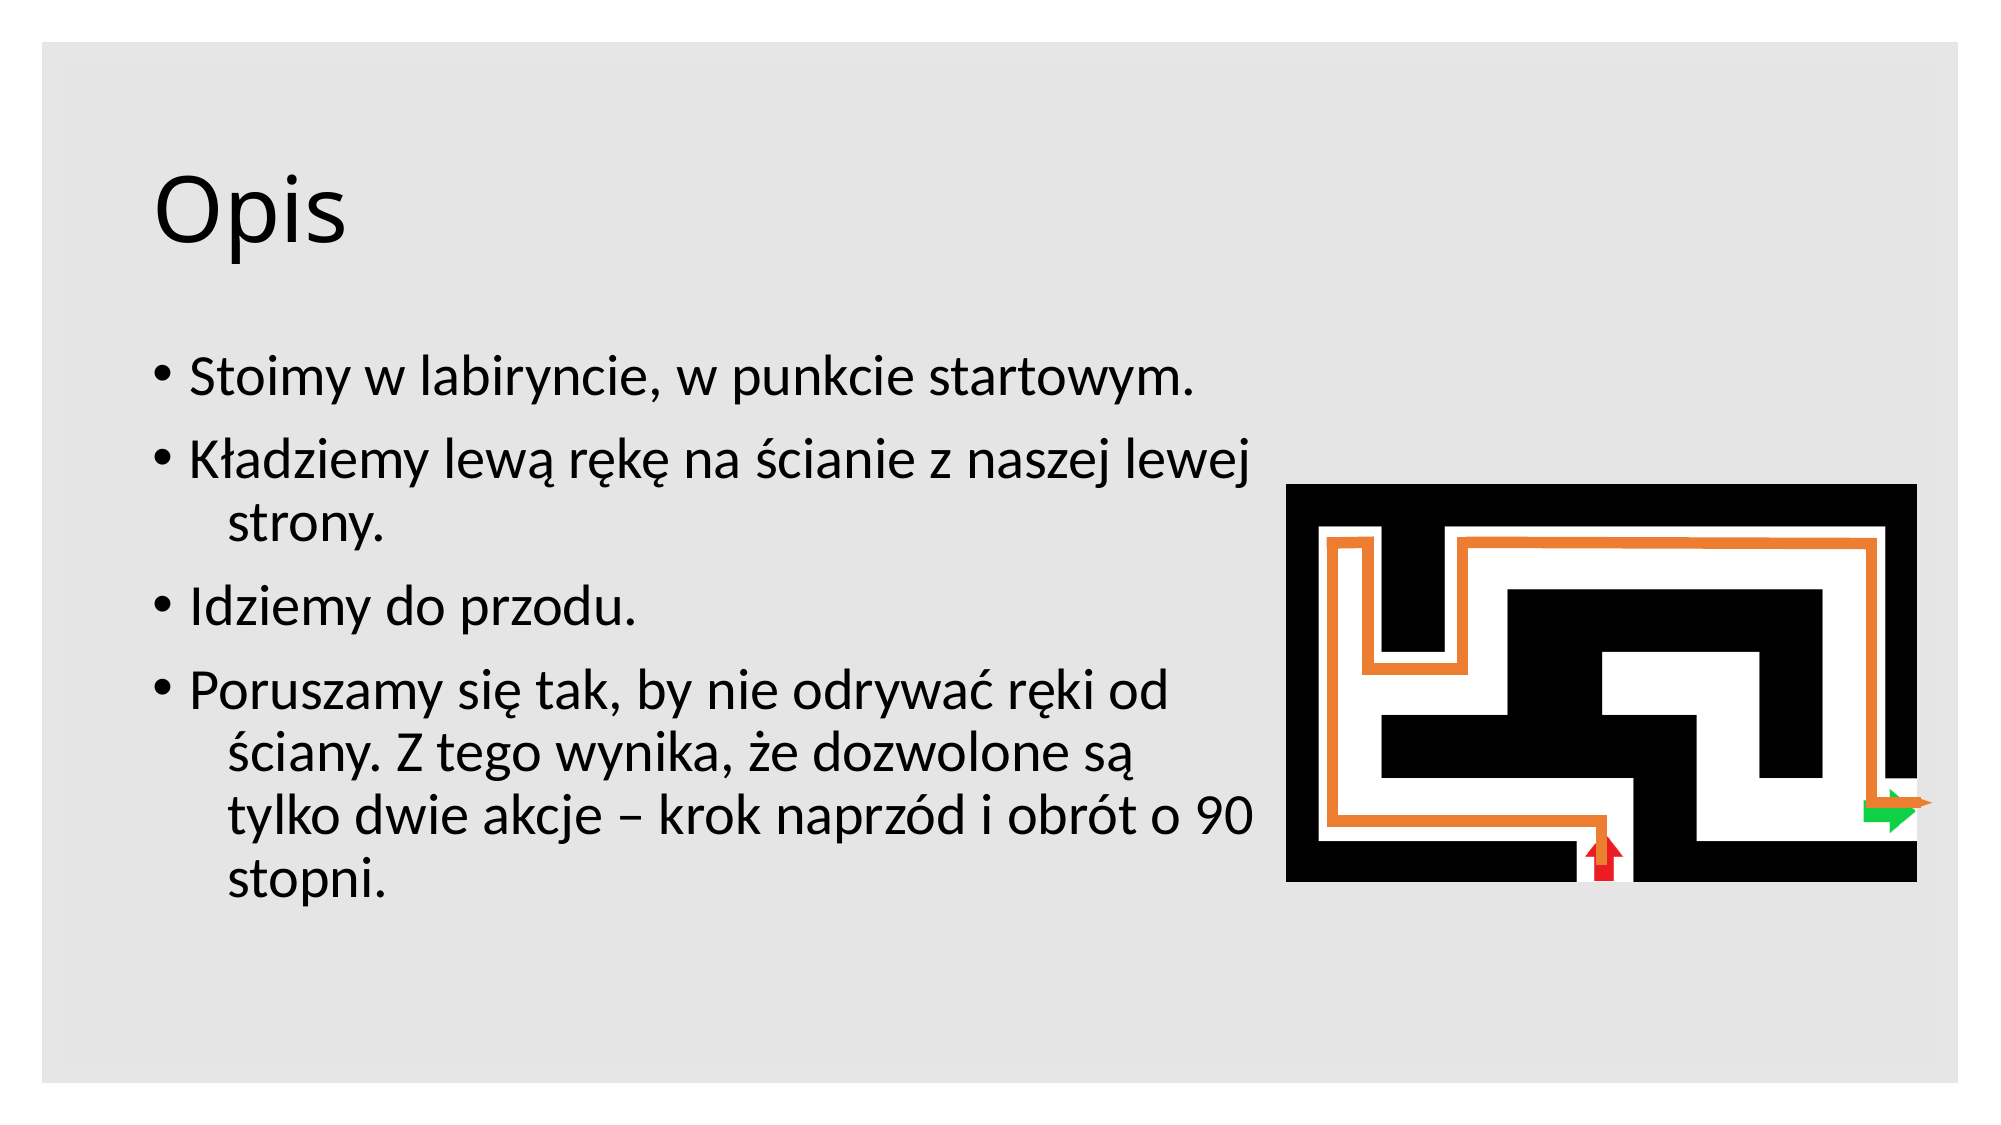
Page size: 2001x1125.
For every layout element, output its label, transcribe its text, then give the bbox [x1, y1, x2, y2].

picture [1286, 484, 1917, 882]
title Opis [137, 103, 1863, 322]
text_box [53, 53, 1947, 1073]
list Stoimy w labiryncie, w punkcie startowym. Kładziemy lewą rękę na ścianie z naszej lewej strony. Idziemy do przodu. Poruszamy się tak, by nie odrywać ręki od ściany. Z tego wynika, że dozwolone są tylko dwie akcje – krok naprzód i obrót o 90 stopni. [137, 337, 1272, 973]
